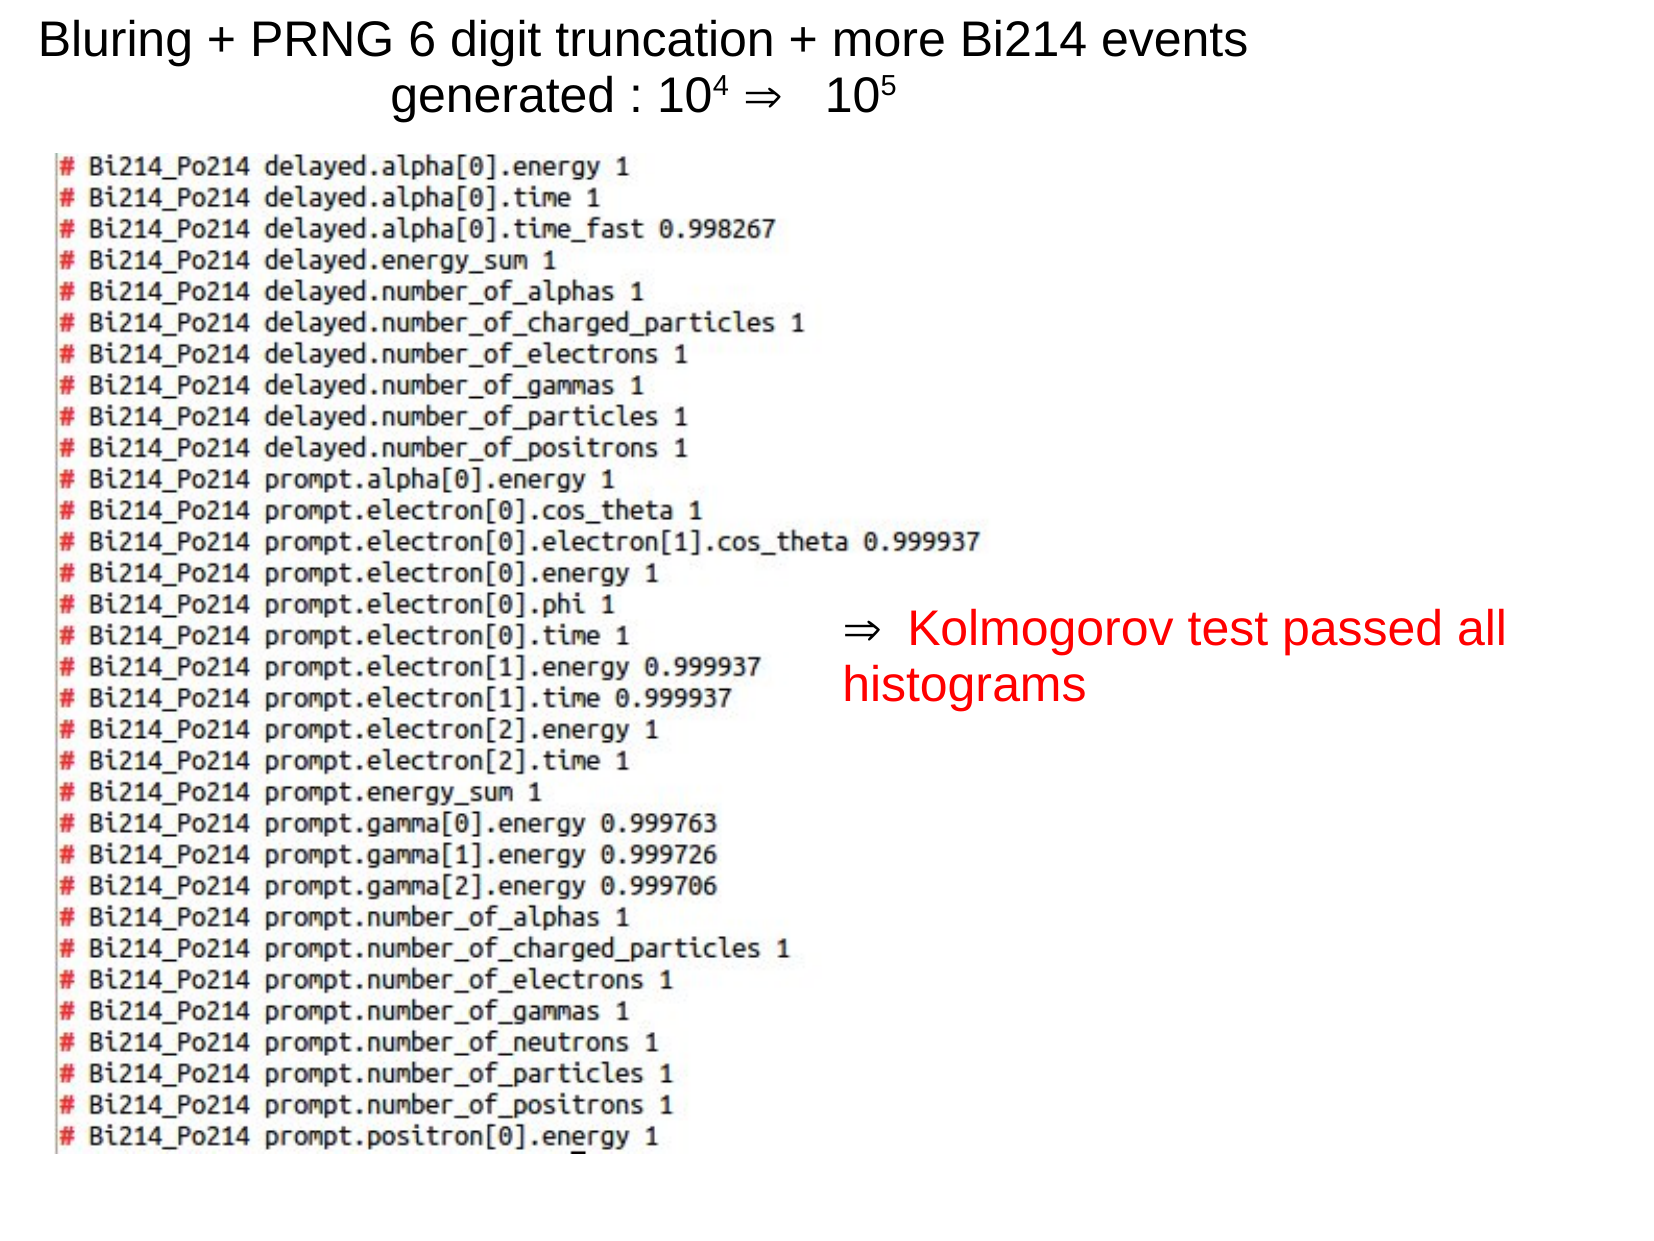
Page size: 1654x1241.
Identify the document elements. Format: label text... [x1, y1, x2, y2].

text_box Þ Kolmogorov test passed all histograms [827, 592, 1583, 745]
picture [54, 153, 993, 1154]
title Bluring + PRNG 6 digit truncation + more Bi214 events generated : 104 Þ 105 [0, 6, 1335, 128]
